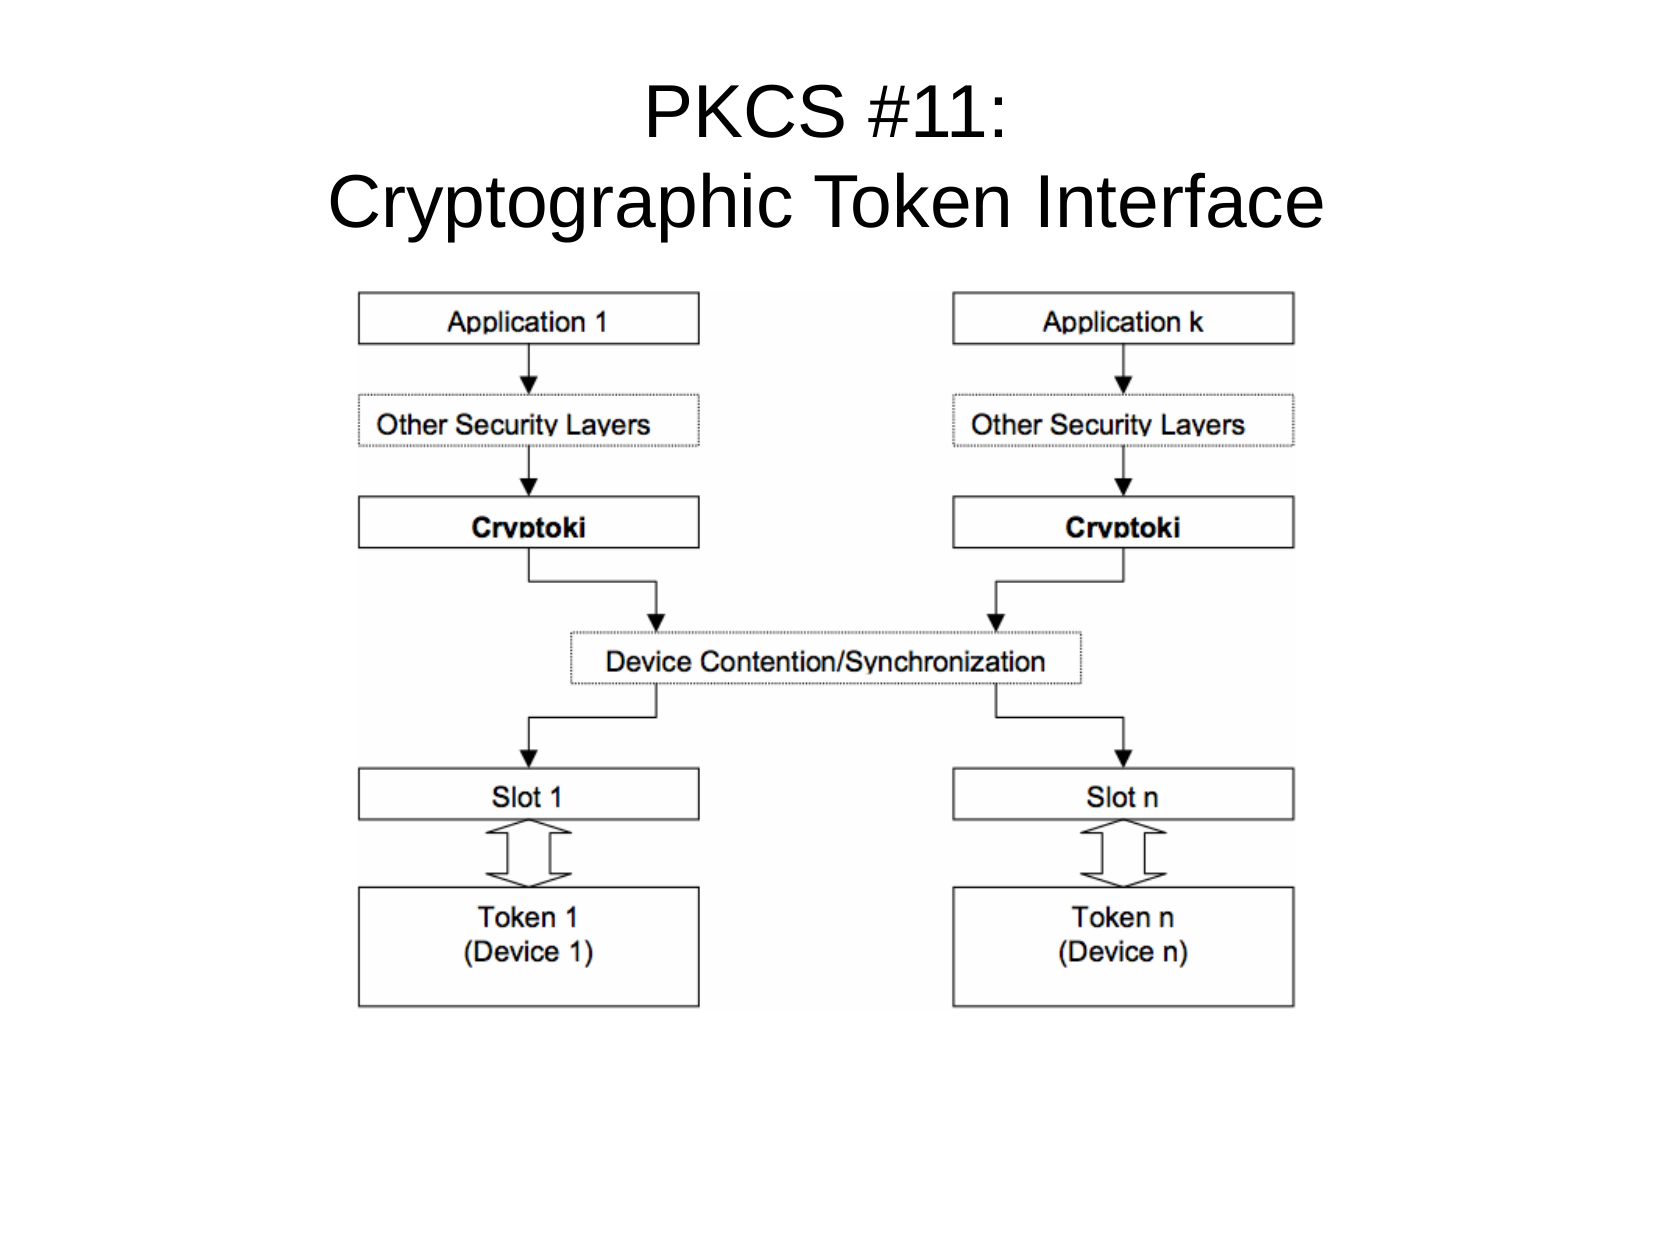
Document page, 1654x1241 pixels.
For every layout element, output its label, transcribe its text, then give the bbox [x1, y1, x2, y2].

title PKCS #11: Cryptographic Token Interface [82, 49, 1571, 257]
picture [357, 290, 1297, 1010]
